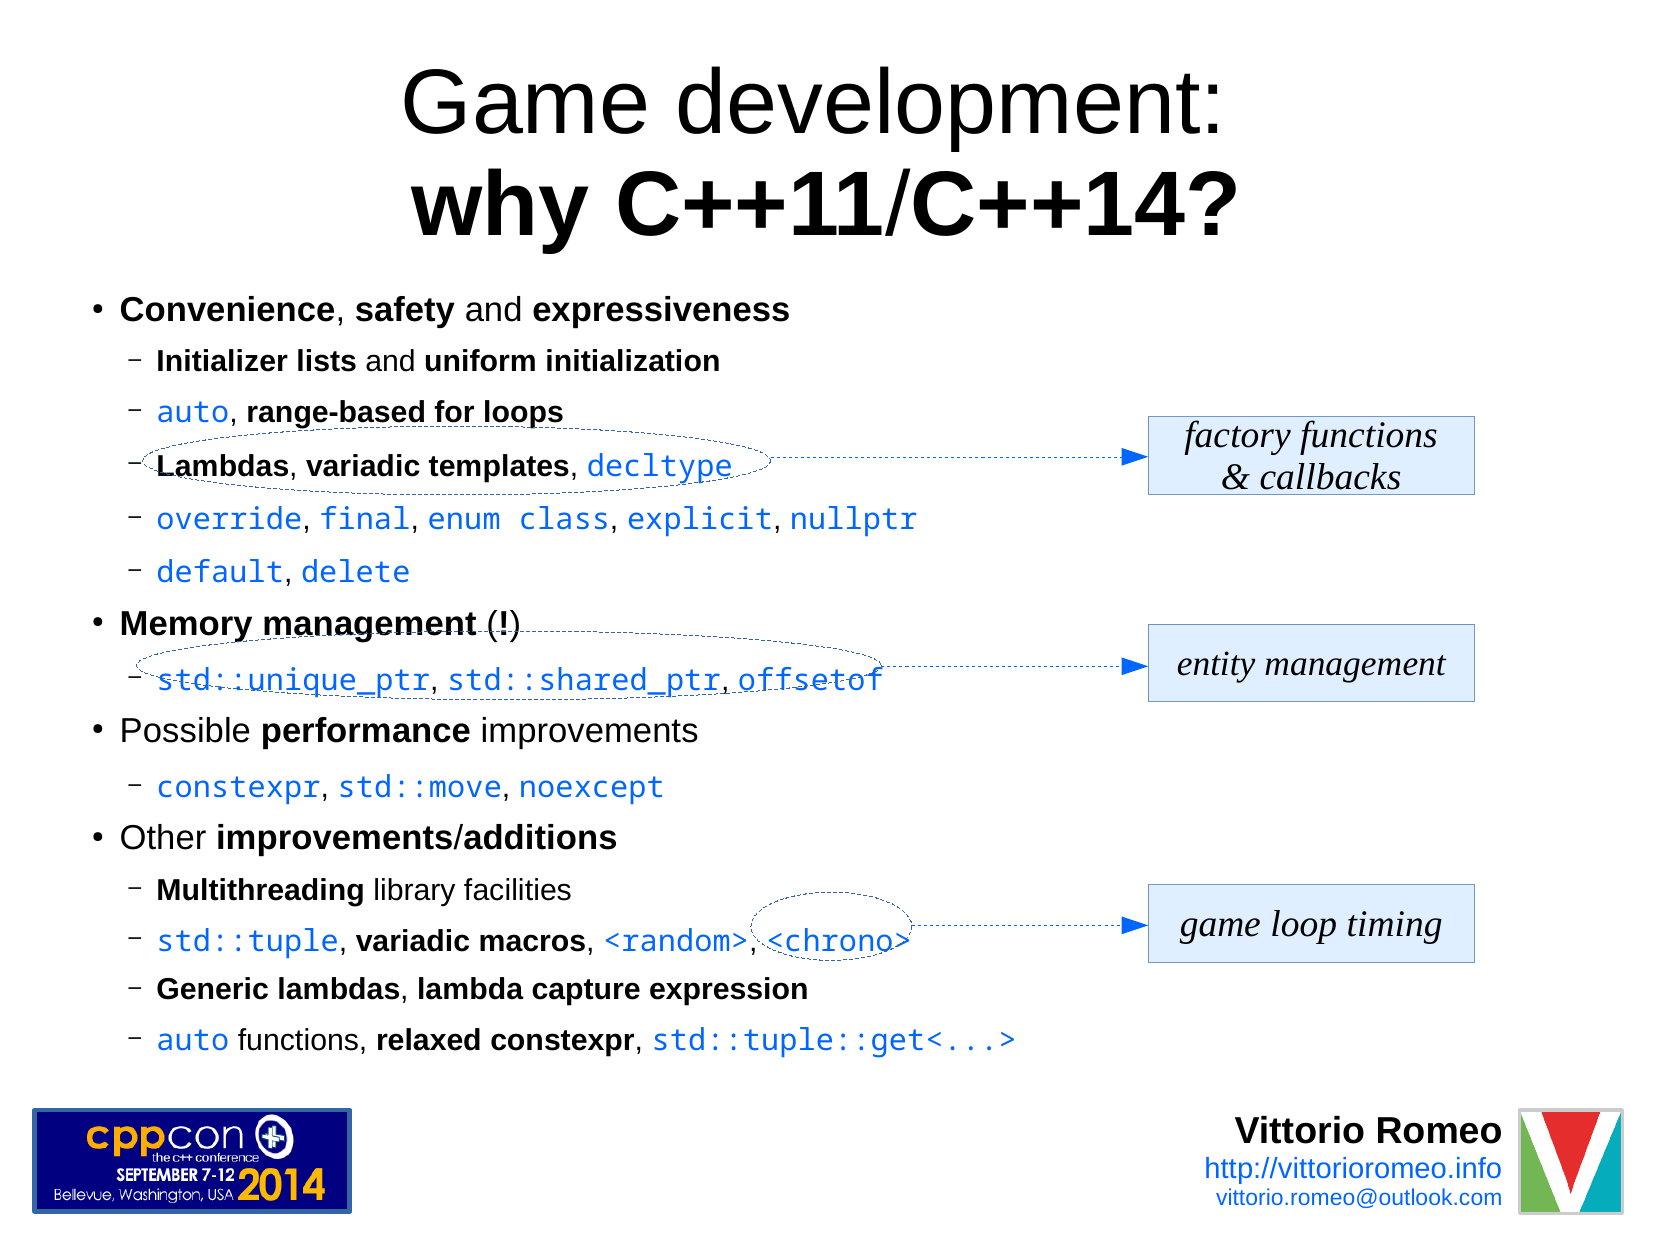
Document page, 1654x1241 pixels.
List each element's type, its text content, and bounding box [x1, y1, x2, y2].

title Game development: why C++11/C++14? [82, 49, 1571, 257]
list Convenience, safety and expressiveness Initializer lists and uniform initialization auto, range-based for loops Lambdas, variadic templates, decltype override, final, enum class, explicit, nullptr default, delete Memory management (!) std::unique_ptr, std::shared_ptr, offsetof Possible performance improvements constexpr, std::move, noexcept Other improvements/additions Multithreading library facilities std::tuple, variadic macros, <random>, <chrono> Generic lambdas, lambda capture expression auto functions, relaxed constexpr, std::tuple::get<...> [82, 290, 1044, 1067]
text_box factory functions & callbacks [1148, 416, 1475, 495]
text_box entity management [1148, 624, 1475, 702]
picture [54, 1114, 325, 1203]
text_box game loop timing [1148, 884, 1475, 963]
picture [1521, 1112, 1621, 1212]
